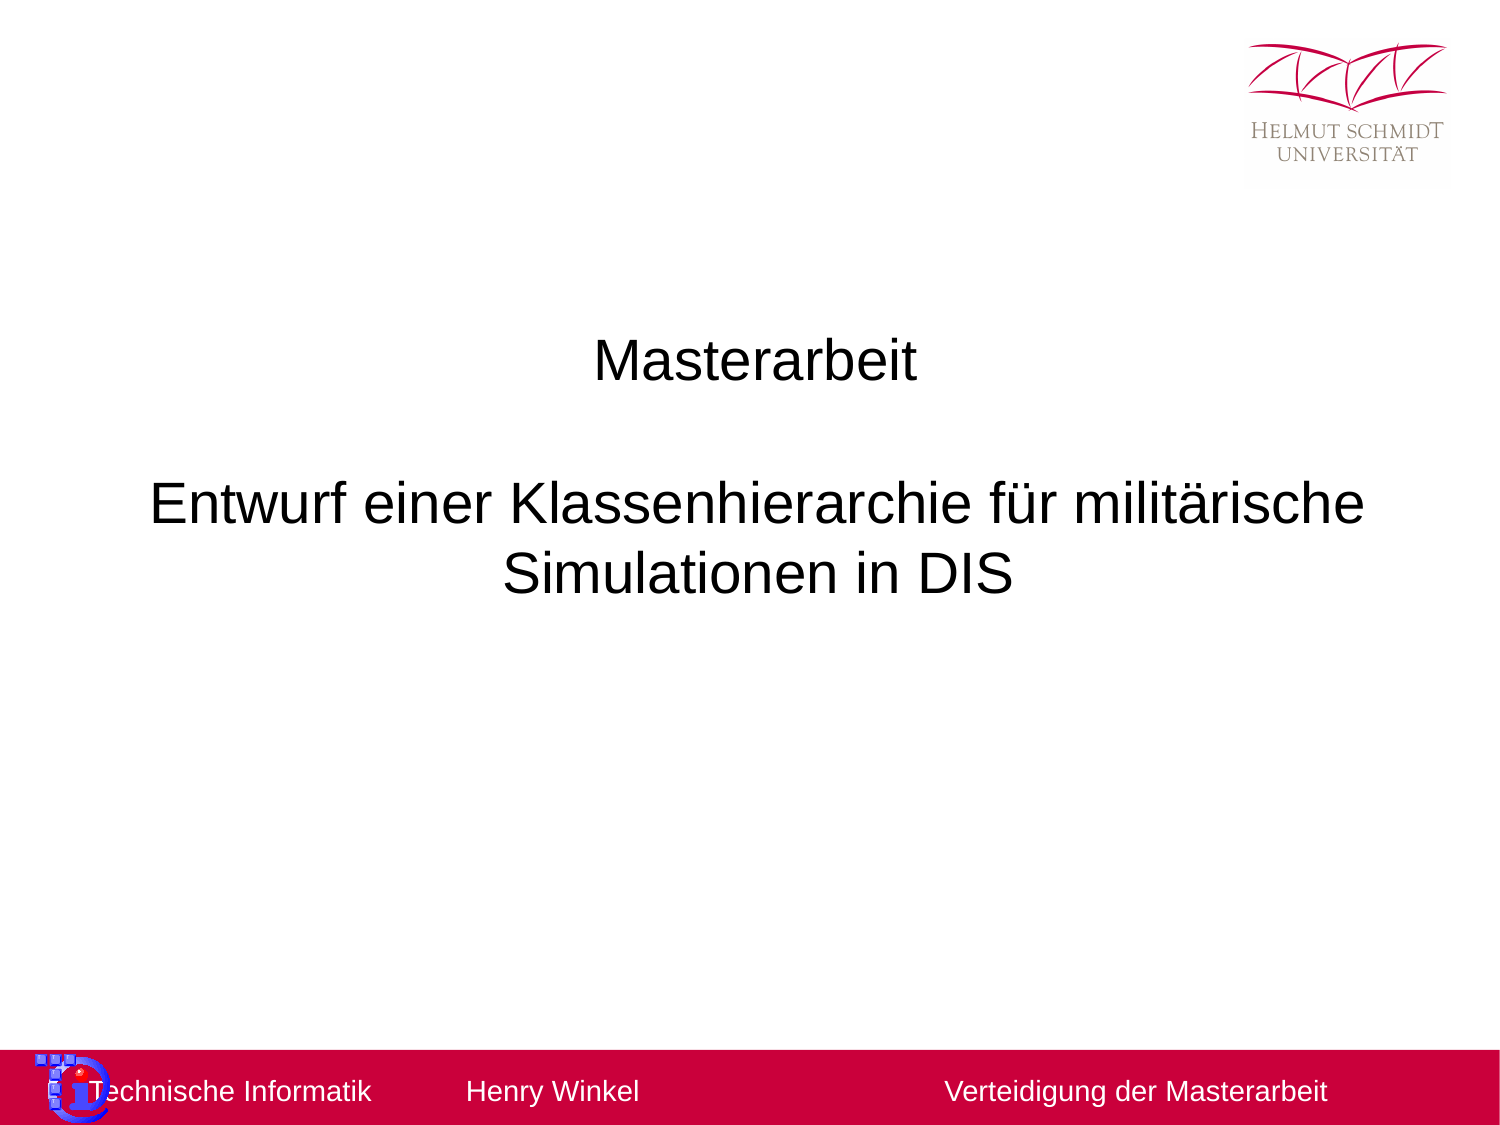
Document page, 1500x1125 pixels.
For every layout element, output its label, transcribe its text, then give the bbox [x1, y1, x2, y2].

text_box Masterarbeit [112, 314, 1400, 399]
text_box Entwurf einer Klassenhierarchie für militärische Simulationen in DIS [114, 457, 1403, 613]
picture [1244, 38, 1451, 189]
